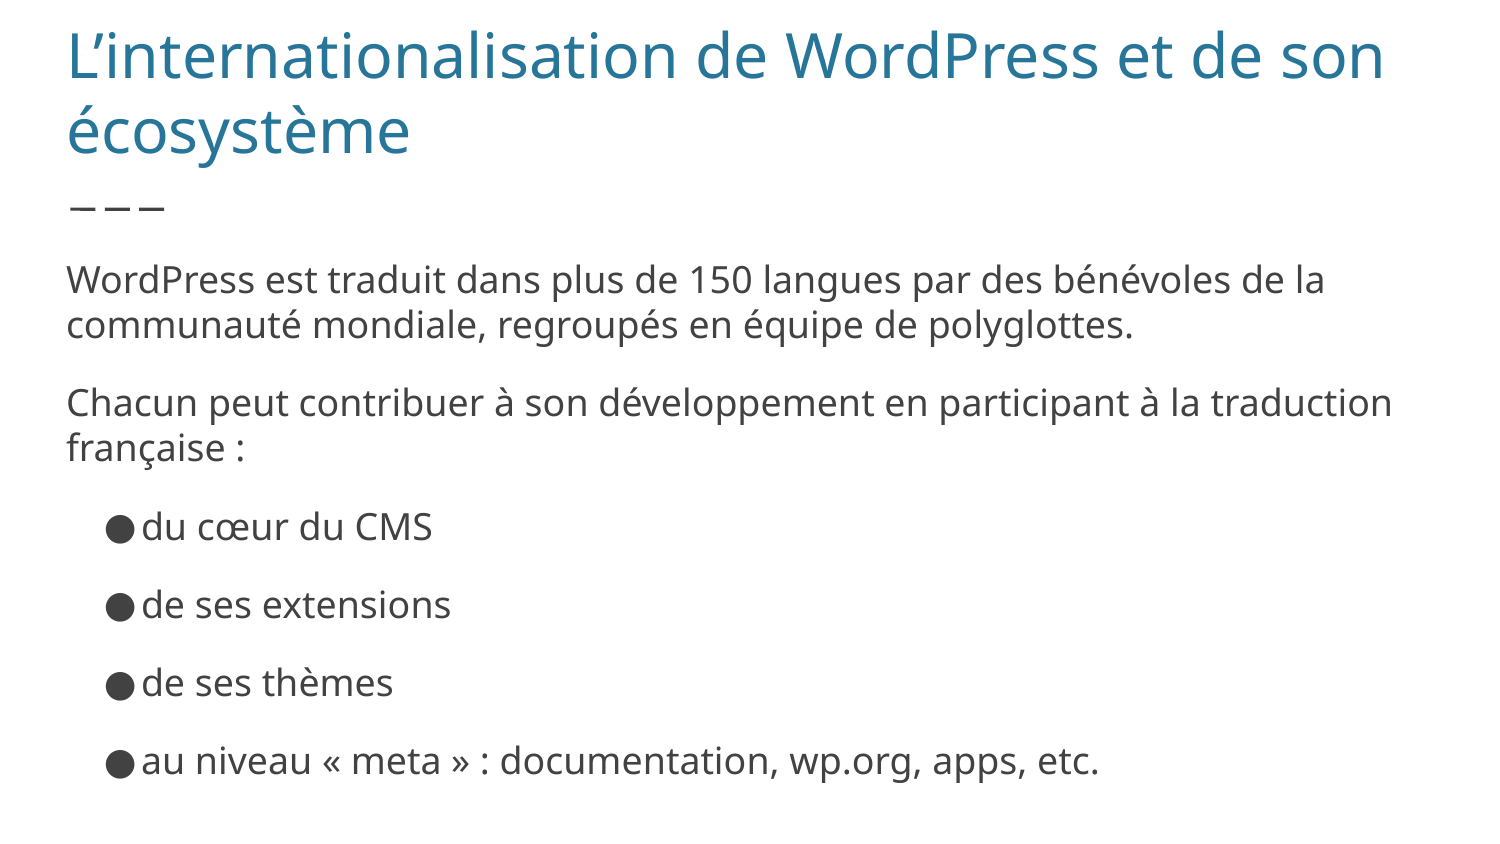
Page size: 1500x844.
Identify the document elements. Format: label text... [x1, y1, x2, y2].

title L’internationalisation de WordPress et de son écosystème [51, 61, 1449, 182]
list WordPress est traduit dans plus de 150 langues par des bénévoles de la communauté mondiale, regroupés en équipe de polyglottes. Chacun peut contribuer à son développement en participant à la traduction française : du cœur du CMS de ses extensions de ses thèmes au niveau « meta » : documentation, wp.org, apps, etc. [51, 240, 1449, 750]
